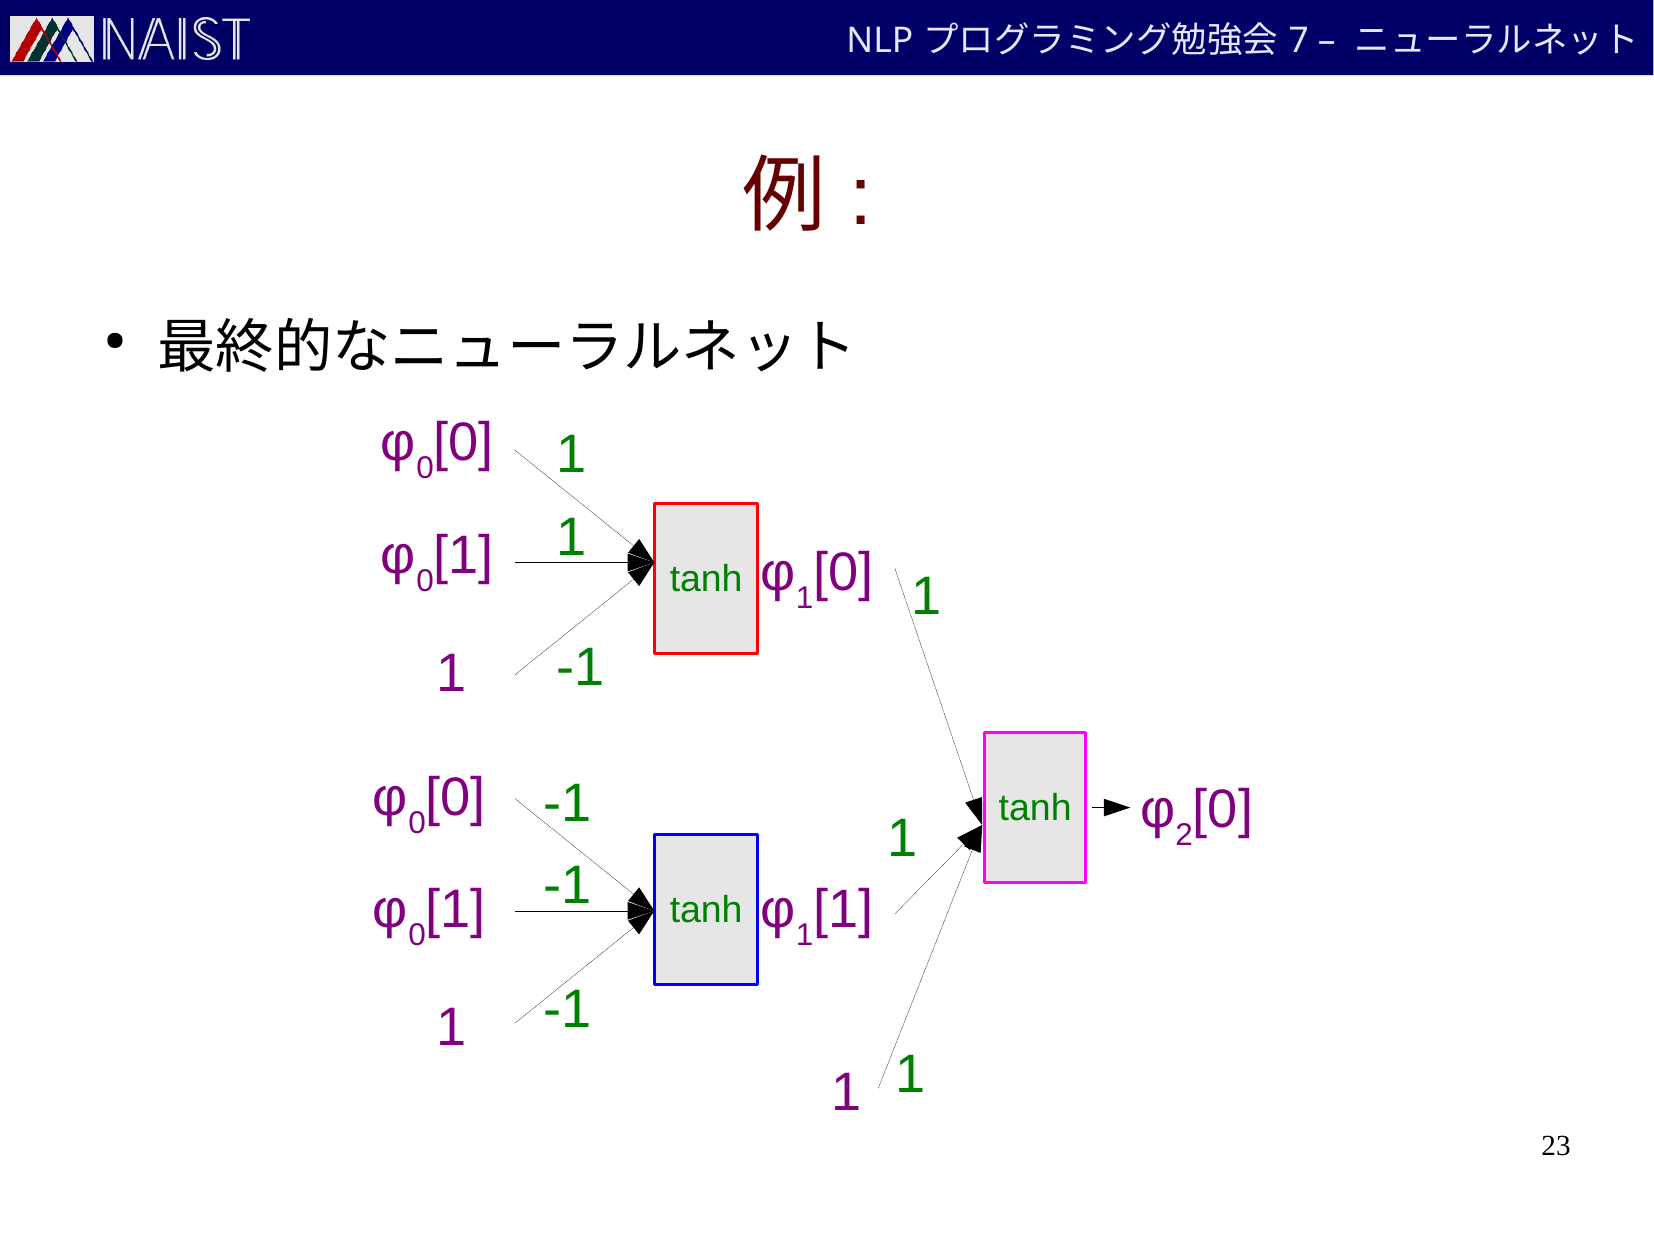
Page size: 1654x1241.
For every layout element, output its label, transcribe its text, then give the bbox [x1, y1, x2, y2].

text_box tanh [984, 732, 1086, 883]
text_box 1 [816, 1054, 897, 1130]
text_box -1 [528, 764, 633, 841]
text_box 1 [421, 634, 502, 711]
text_box 1 [541, 499, 622, 575]
text_box φ0[1] [358, 871, 549, 965]
text_box φ0[0] [358, 758, 549, 853]
text_box 1 [881, 1036, 962, 1113]
text_box -1 [528, 847, 633, 924]
text_box -1 [541, 628, 646, 705]
text_box 1 [873, 800, 954, 876]
text_box 1 [421, 989, 502, 1065]
text_box 1 [896, 558, 978, 634]
text_box -1 [528, 971, 634, 1048]
picture [10, 16, 94, 62]
text_box tanh [654, 834, 758, 985]
text_box φ2[0] [1125, 770, 1317, 865]
title 例: [75, 92, 1564, 285]
text_box φ0[1] [366, 516, 557, 611]
picture [102, 17, 251, 60]
text_box φ1[1] [745, 871, 937, 965]
list 最終的なニューラルネット [86, 300, 1576, 366]
text_box 1 [541, 416, 622, 492]
text_box φ1[0] [745, 534, 937, 628]
text_box φ0[0] [366, 404, 557, 499]
text_box tanh [654, 503, 758, 654]
